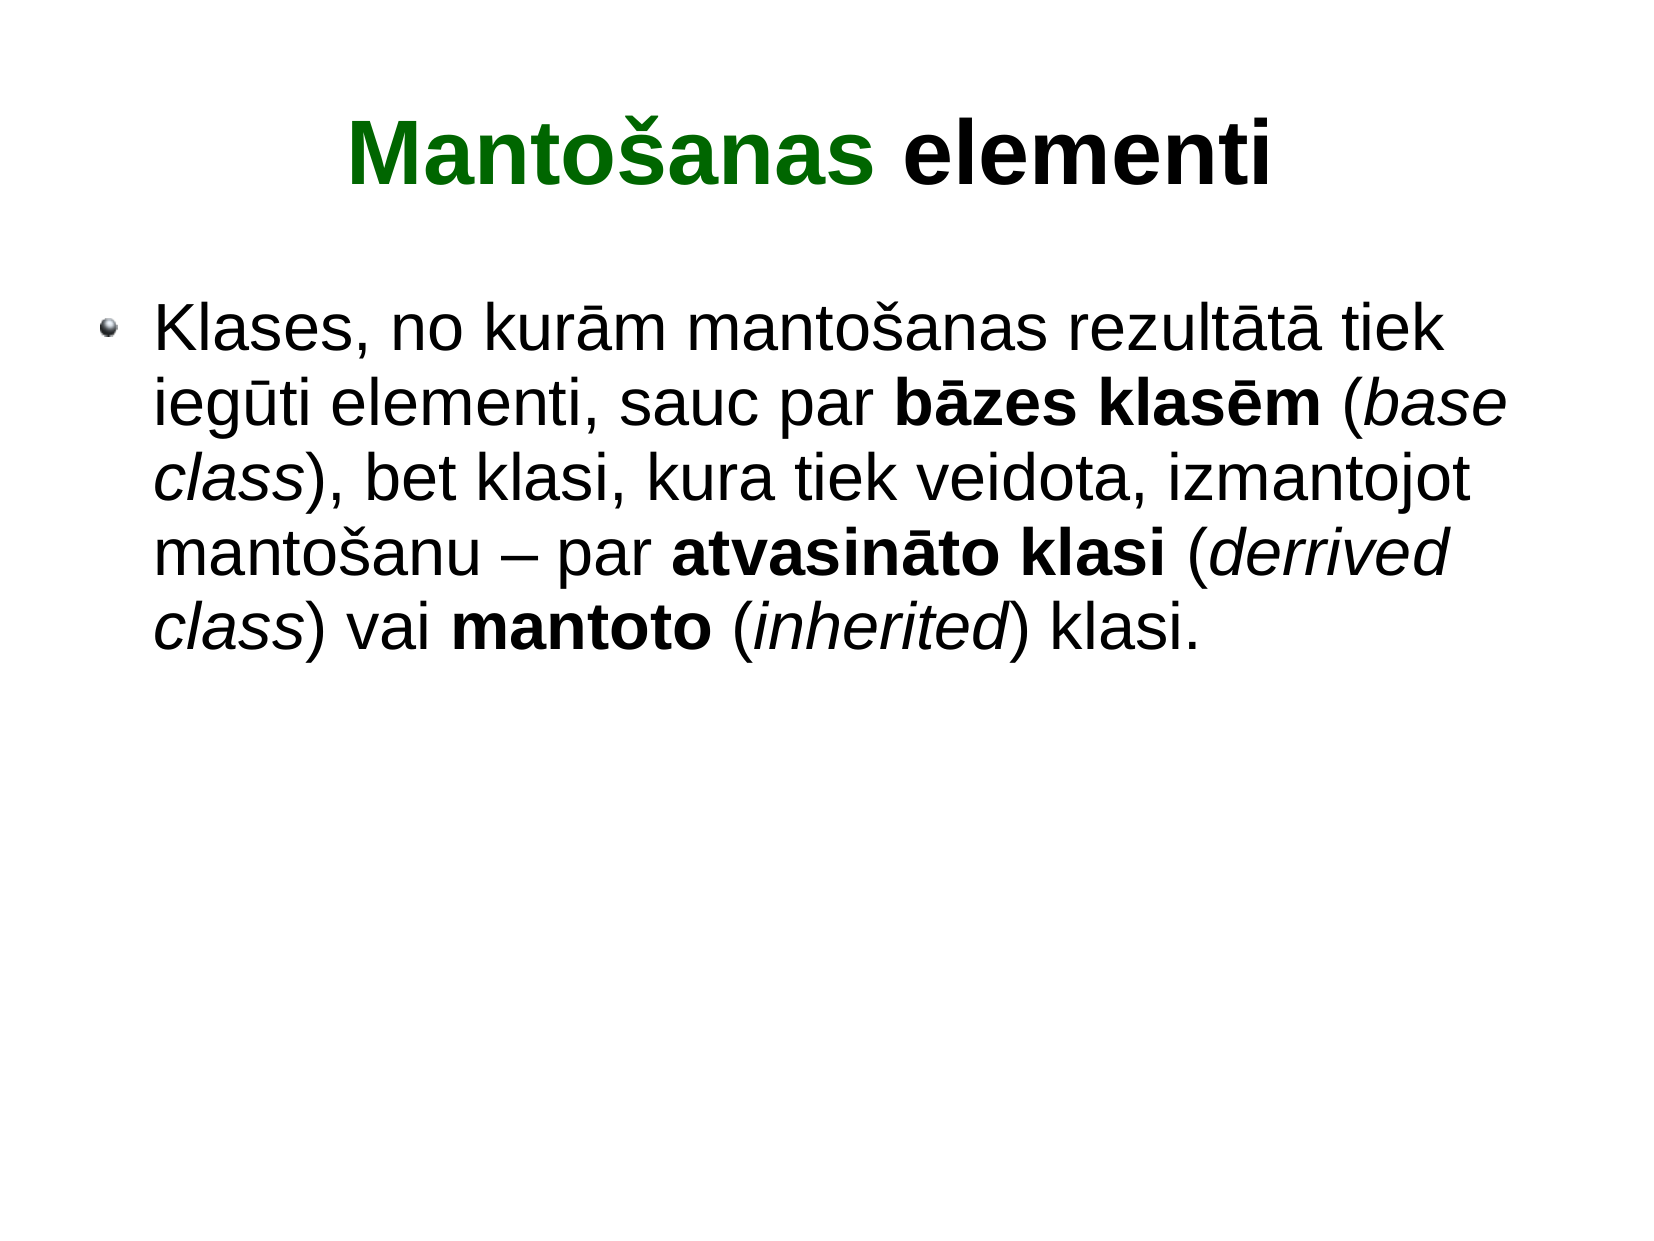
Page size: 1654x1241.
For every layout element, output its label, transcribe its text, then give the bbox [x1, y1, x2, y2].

list Klases, no kurām mantošanas rezultātā tiek iegūti elementi, sauc par bāzes klasēm (base class), bet klasi, kura tiek veidota, izmantojot mantošanu – par atvasināto klasi (derrived class) vai mantoto (inherited) klasi. [82, 290, 1538, 1010]
title Mantošanas elementi [82, 49, 1571, 257]
